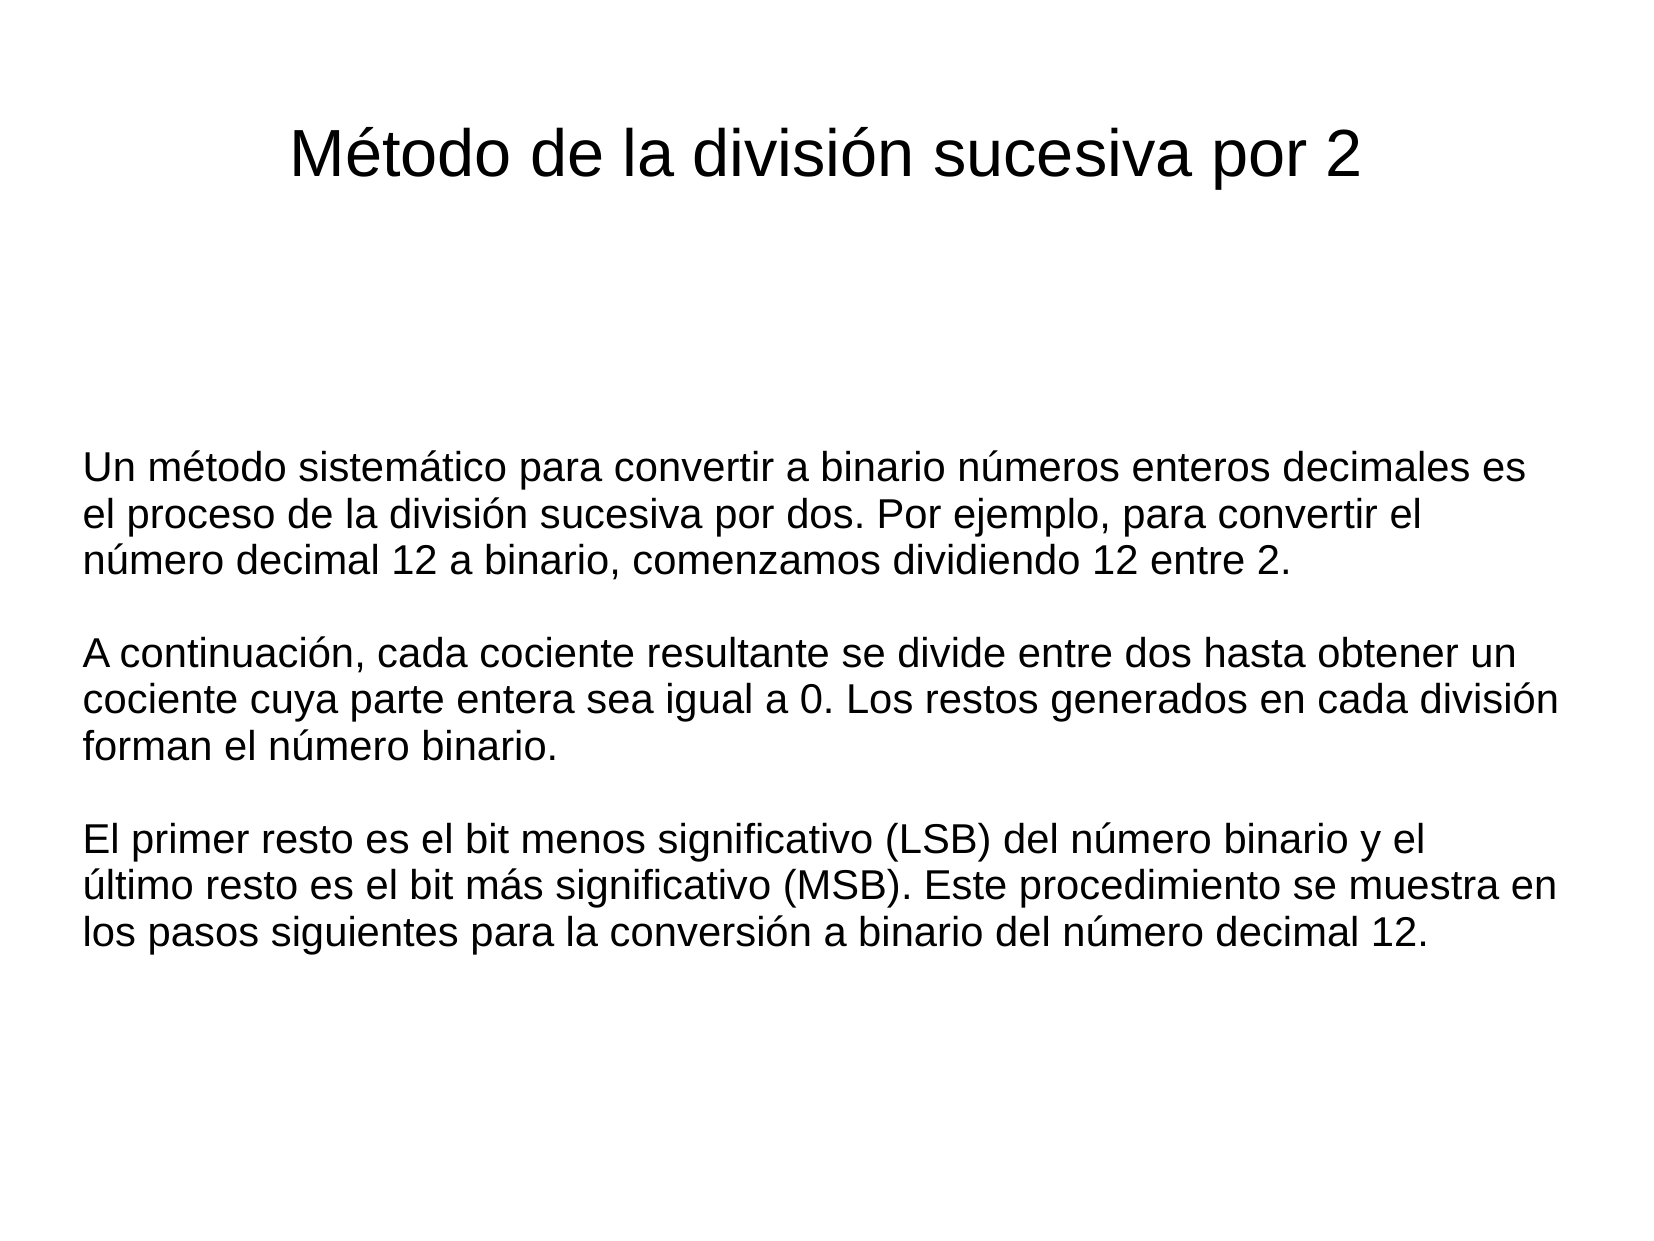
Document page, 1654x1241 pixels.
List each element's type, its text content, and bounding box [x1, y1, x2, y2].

title Método de la división sucesiva por 2 [82, 49, 1571, 257]
subtitle Un método sistemático para convertir a binario números enteros decimales es el proceso de la división sucesiva por dos. Por ejemplo, para convertir el número decimal 12 a binario, comenzamos dividiendo 12 entre 2. A continuación, cada cociente resultante se divide entre dos hasta obtener un cociente cuya parte entera sea igual a 0. Los restos generados en cada división forman el número binario. El primer resto es el bit menos significativo (LSB) del número binario y el último resto es el bit más significativo (MSB). Este procedimiento se muestra en los pasos siguientes para la conversión a binario del número decimal 12. [82, 290, 1571, 1109]
